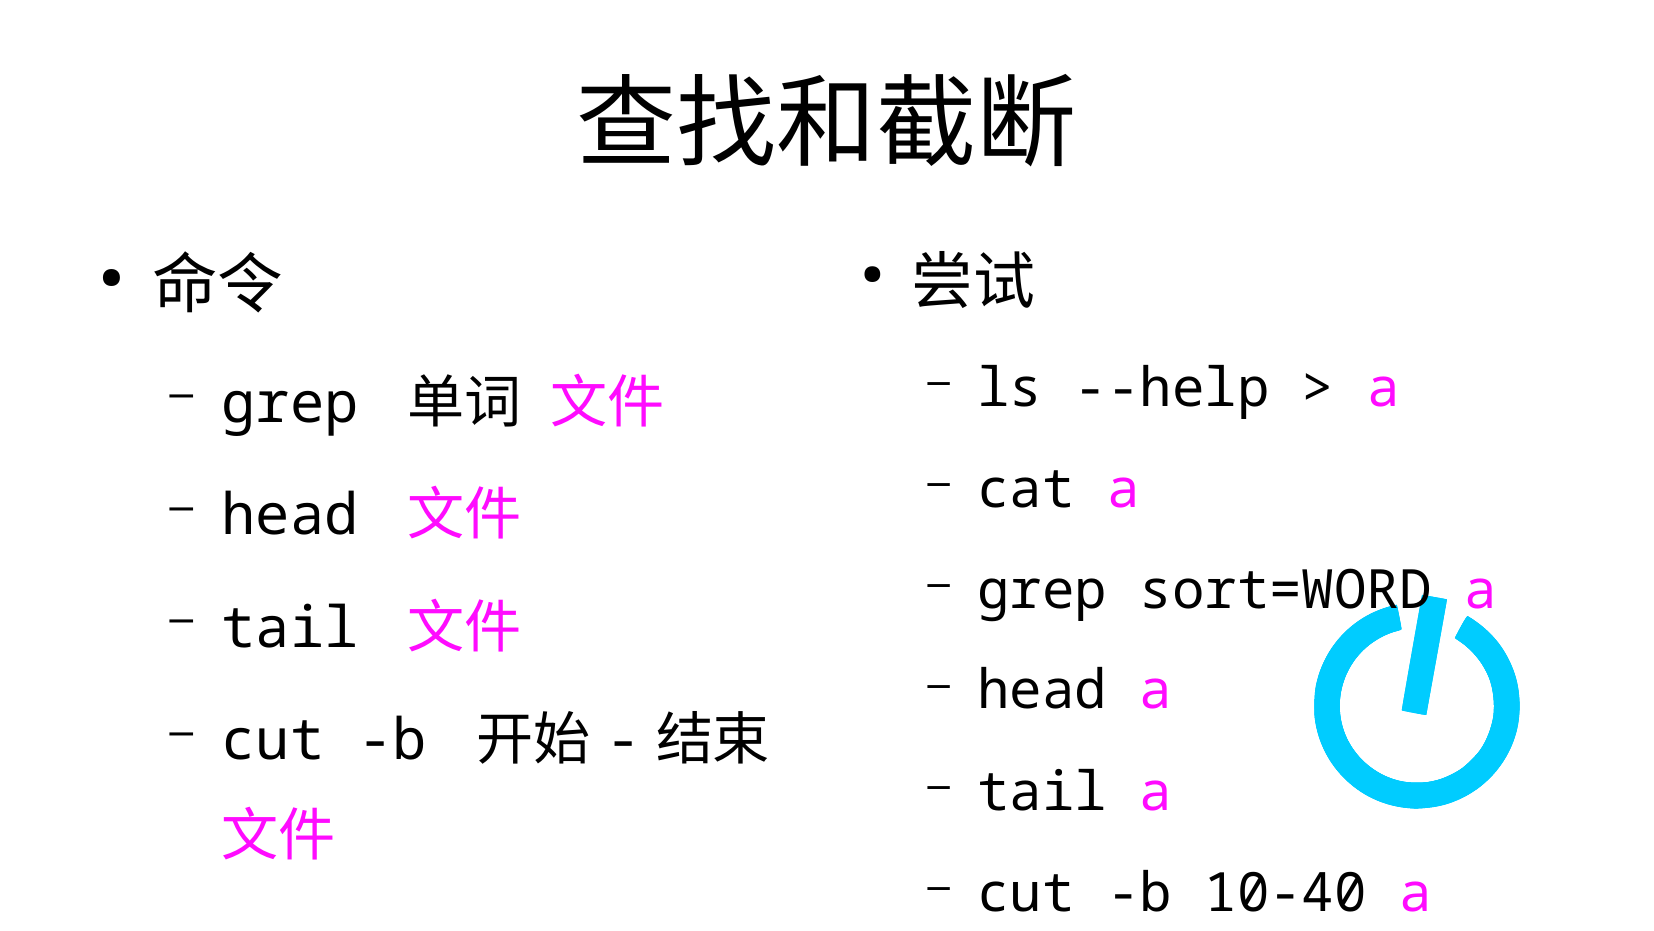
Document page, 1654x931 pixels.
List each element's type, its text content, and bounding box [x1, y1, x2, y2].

list 命令 grep 单词 文件 head 文件 tail 文件 cut -b 开始-结束 文件 [82, 217, 809, 875]
list 尝试 ls --help > a cat a grep sort=WORD a head a tail a cut -b 10-40 a [845, 217, 1572, 931]
title 查找和截断 [82, 37, 1571, 193]
